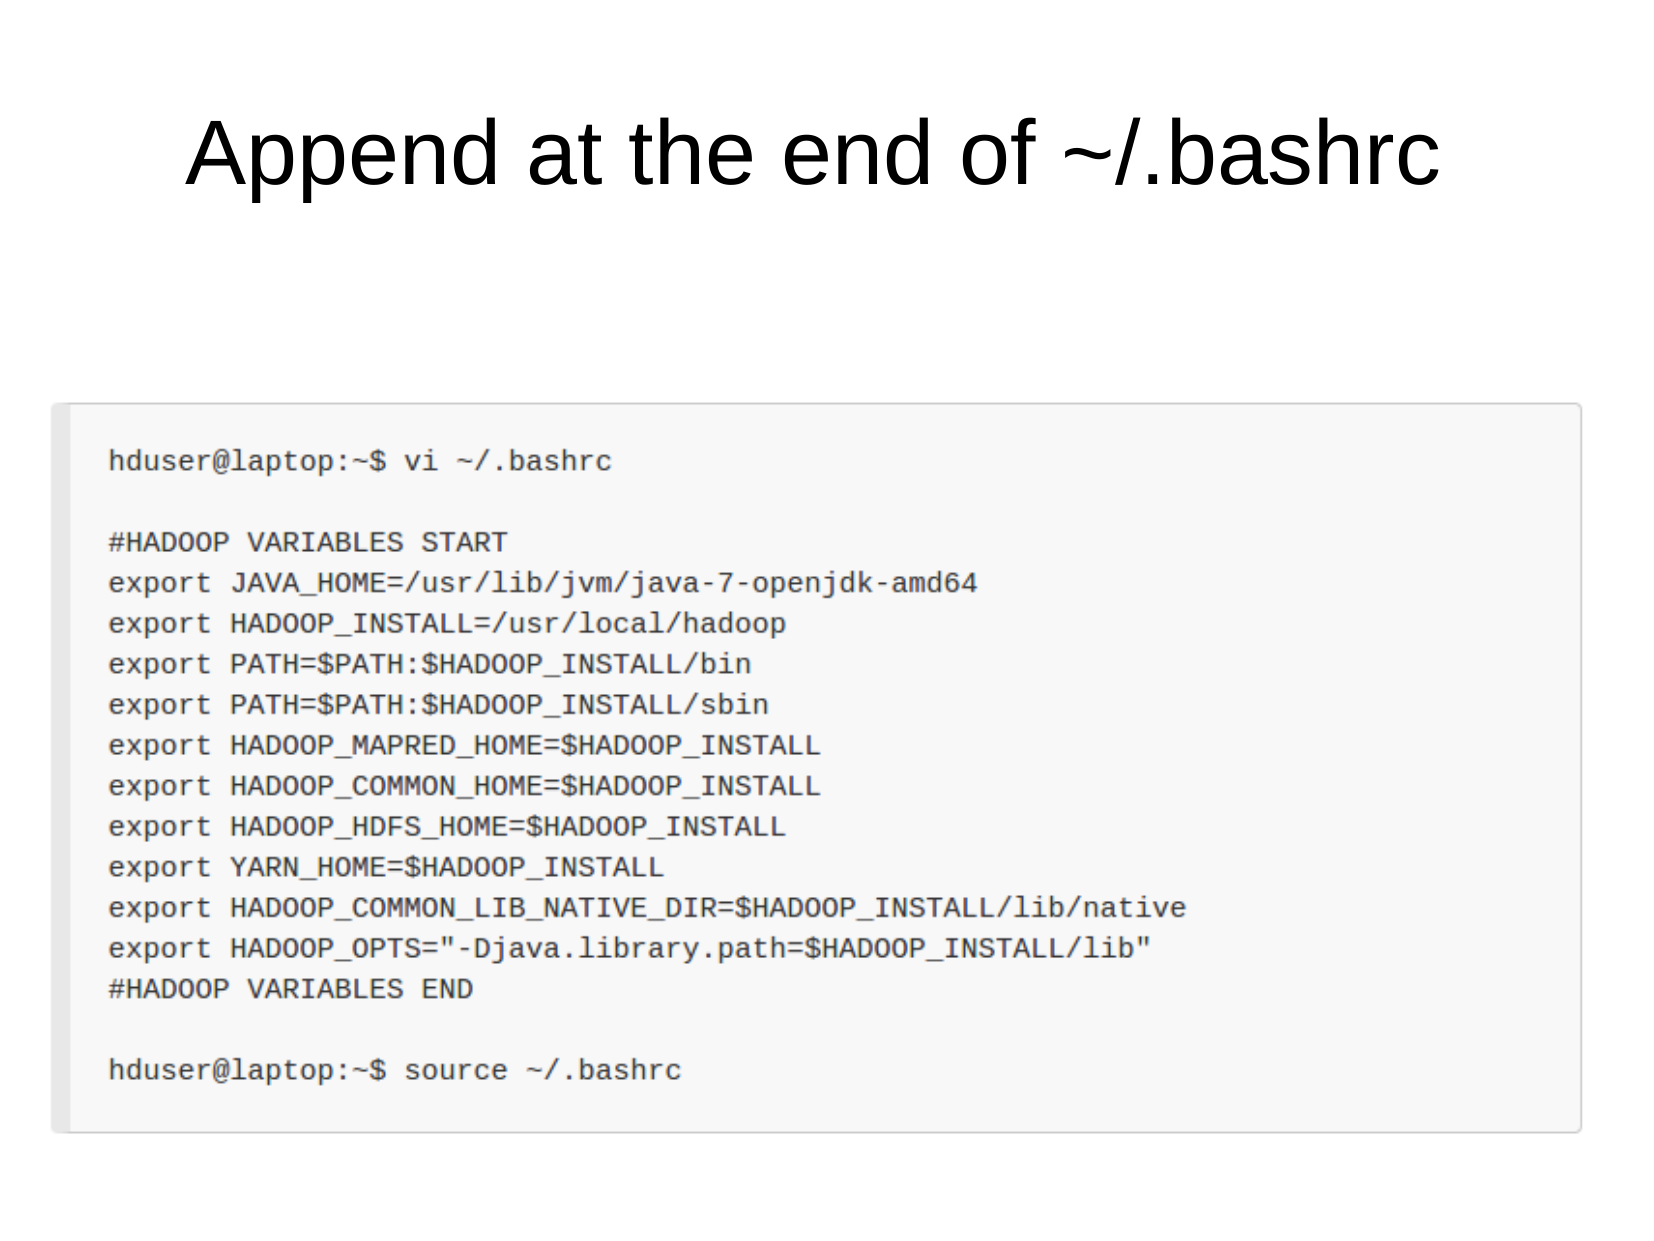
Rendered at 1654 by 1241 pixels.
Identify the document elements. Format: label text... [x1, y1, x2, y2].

title Append at the end of ~/.bashrc [82, 49, 1571, 257]
picture [47, 384, 1583, 1140]
